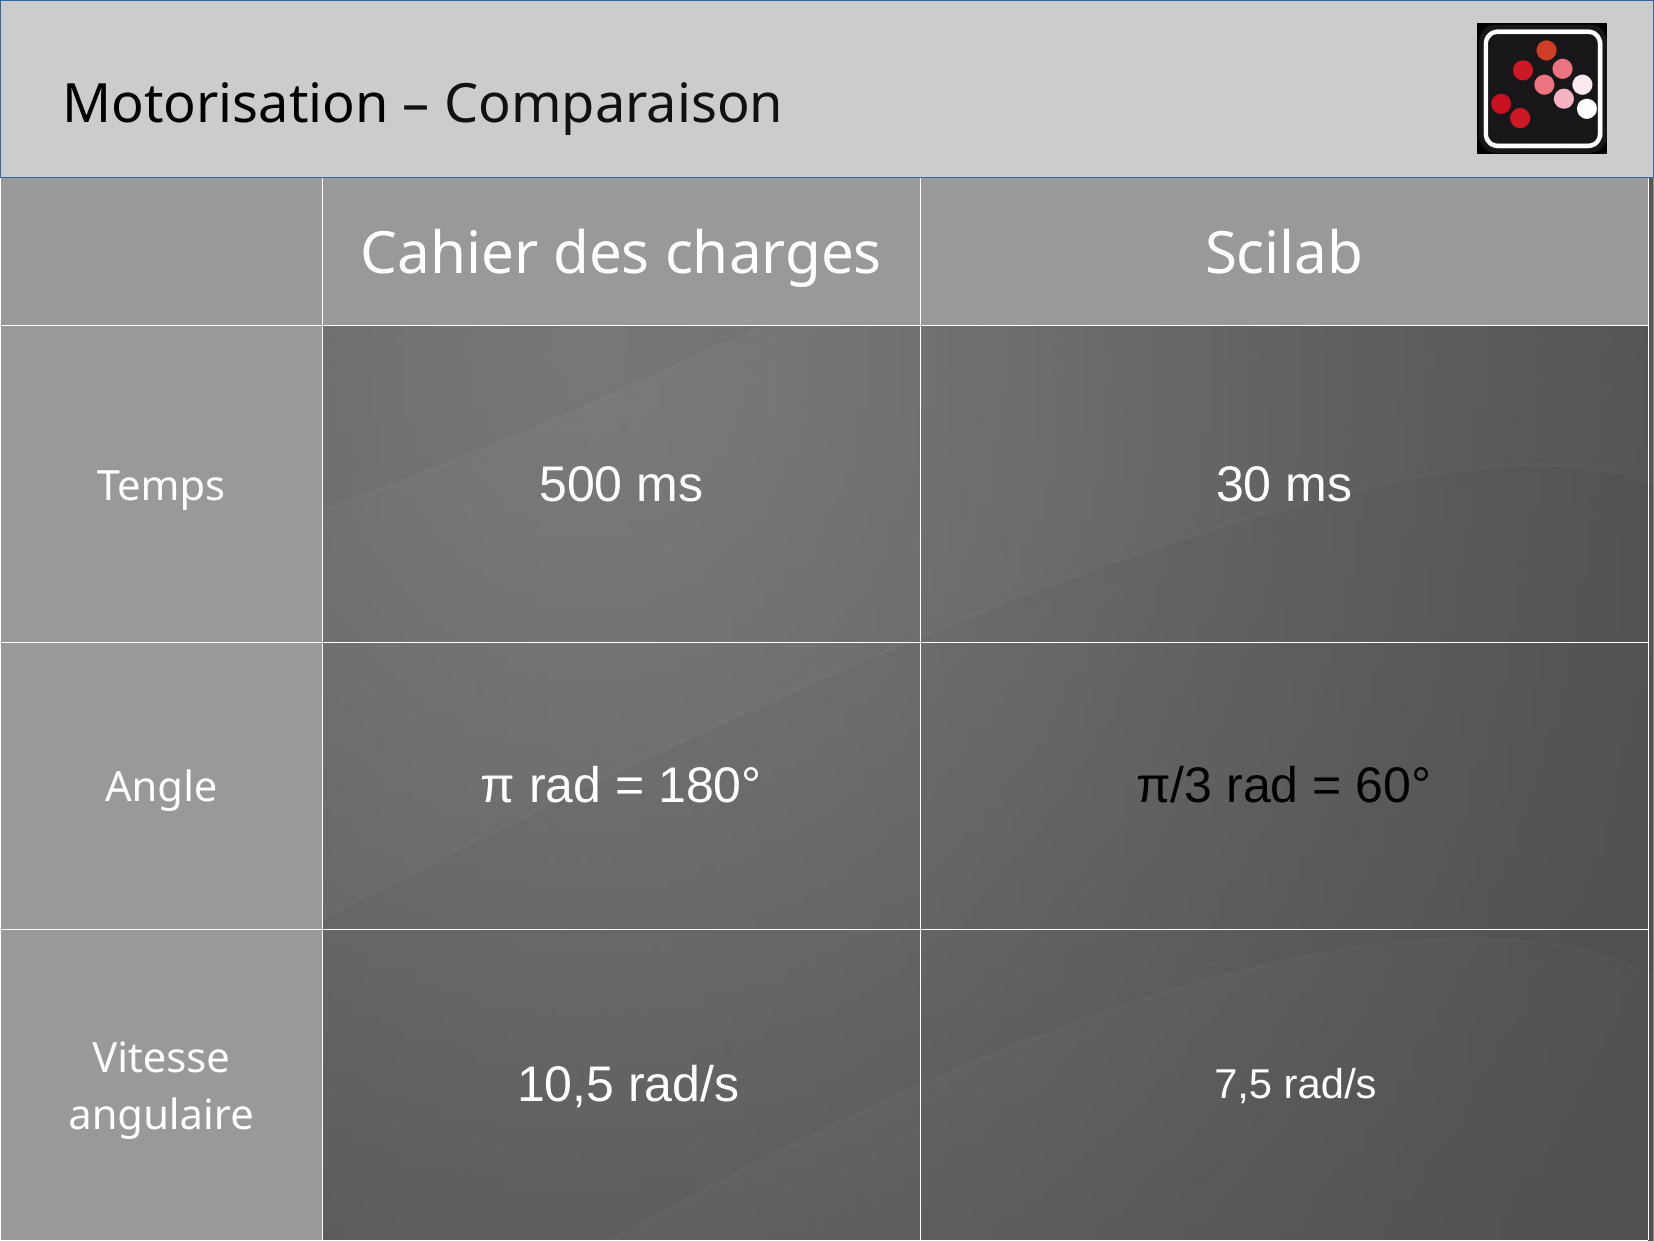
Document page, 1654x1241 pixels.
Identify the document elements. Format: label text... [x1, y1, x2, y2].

table_cell Temps [1, 326, 322, 642]
table_header Scilab [921, 178, 1648, 325]
table_cell 30 ms [921, 326, 1648, 642]
table_cell 7,5 rad/s [921, 930, 1648, 1240]
text_box Motorisation – Comparaison [47, 0, 1627, 130]
picture [1648, 178, 1654, 1241]
table_cell π rad = 180° [323, 643, 920, 929]
table_header Cahier des charges [323, 178, 920, 325]
picture [1477, 23, 1607, 154]
table_cell 500 ms [323, 326, 920, 642]
table_cell Angle [1, 643, 322, 929]
table_header [1, 178, 322, 325]
table_cell π/3 rad = 60° [921, 643, 1648, 929]
table_cell Vitesse angulaire [1, 930, 322, 1240]
text_box [0, 0, 1654, 178]
table_cell 10,5 rad/s [323, 930, 920, 1240]
